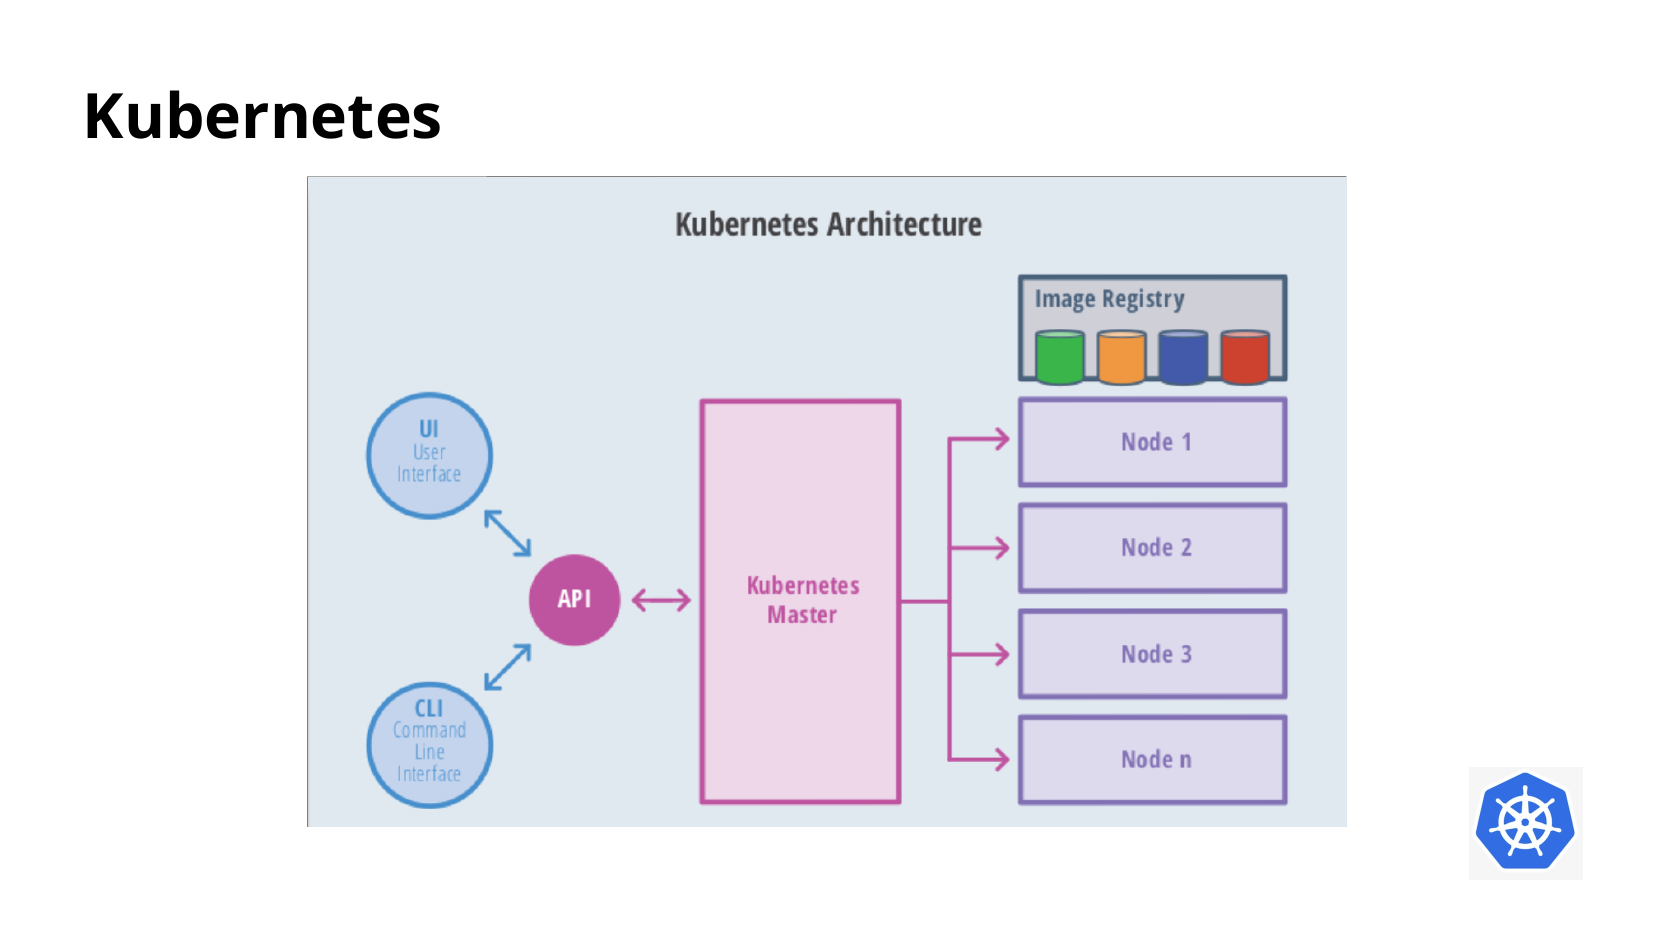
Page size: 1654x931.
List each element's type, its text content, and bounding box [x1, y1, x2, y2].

picture [1469, 767, 1583, 880]
picture [307, 176, 1347, 827]
title Kubernetes [82, 37, 1571, 193]
